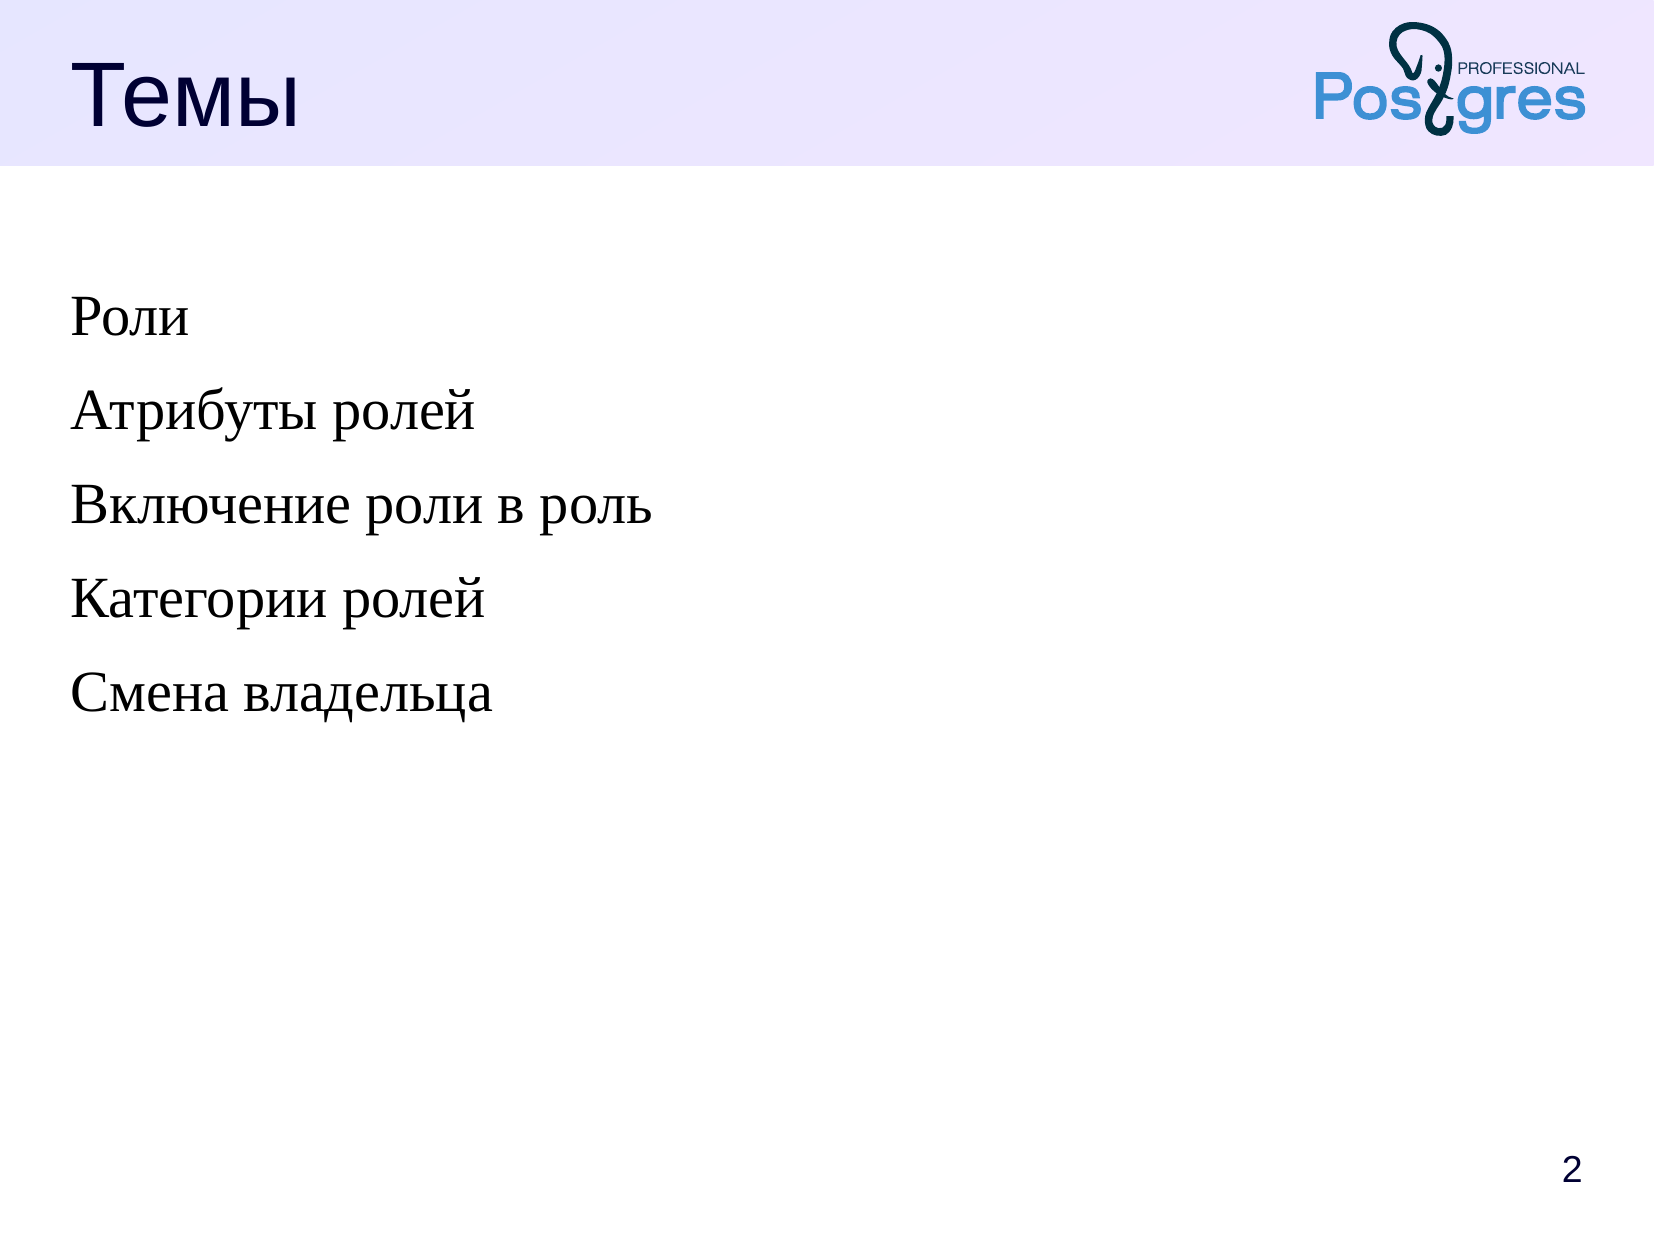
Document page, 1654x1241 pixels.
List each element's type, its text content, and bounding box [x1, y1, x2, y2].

title Темы [70, 43, 1241, 147]
list Роли Атрибуты ролей Включение роли в роль Категории ролей Смена владельца [70, 283, 1583, 1134]
